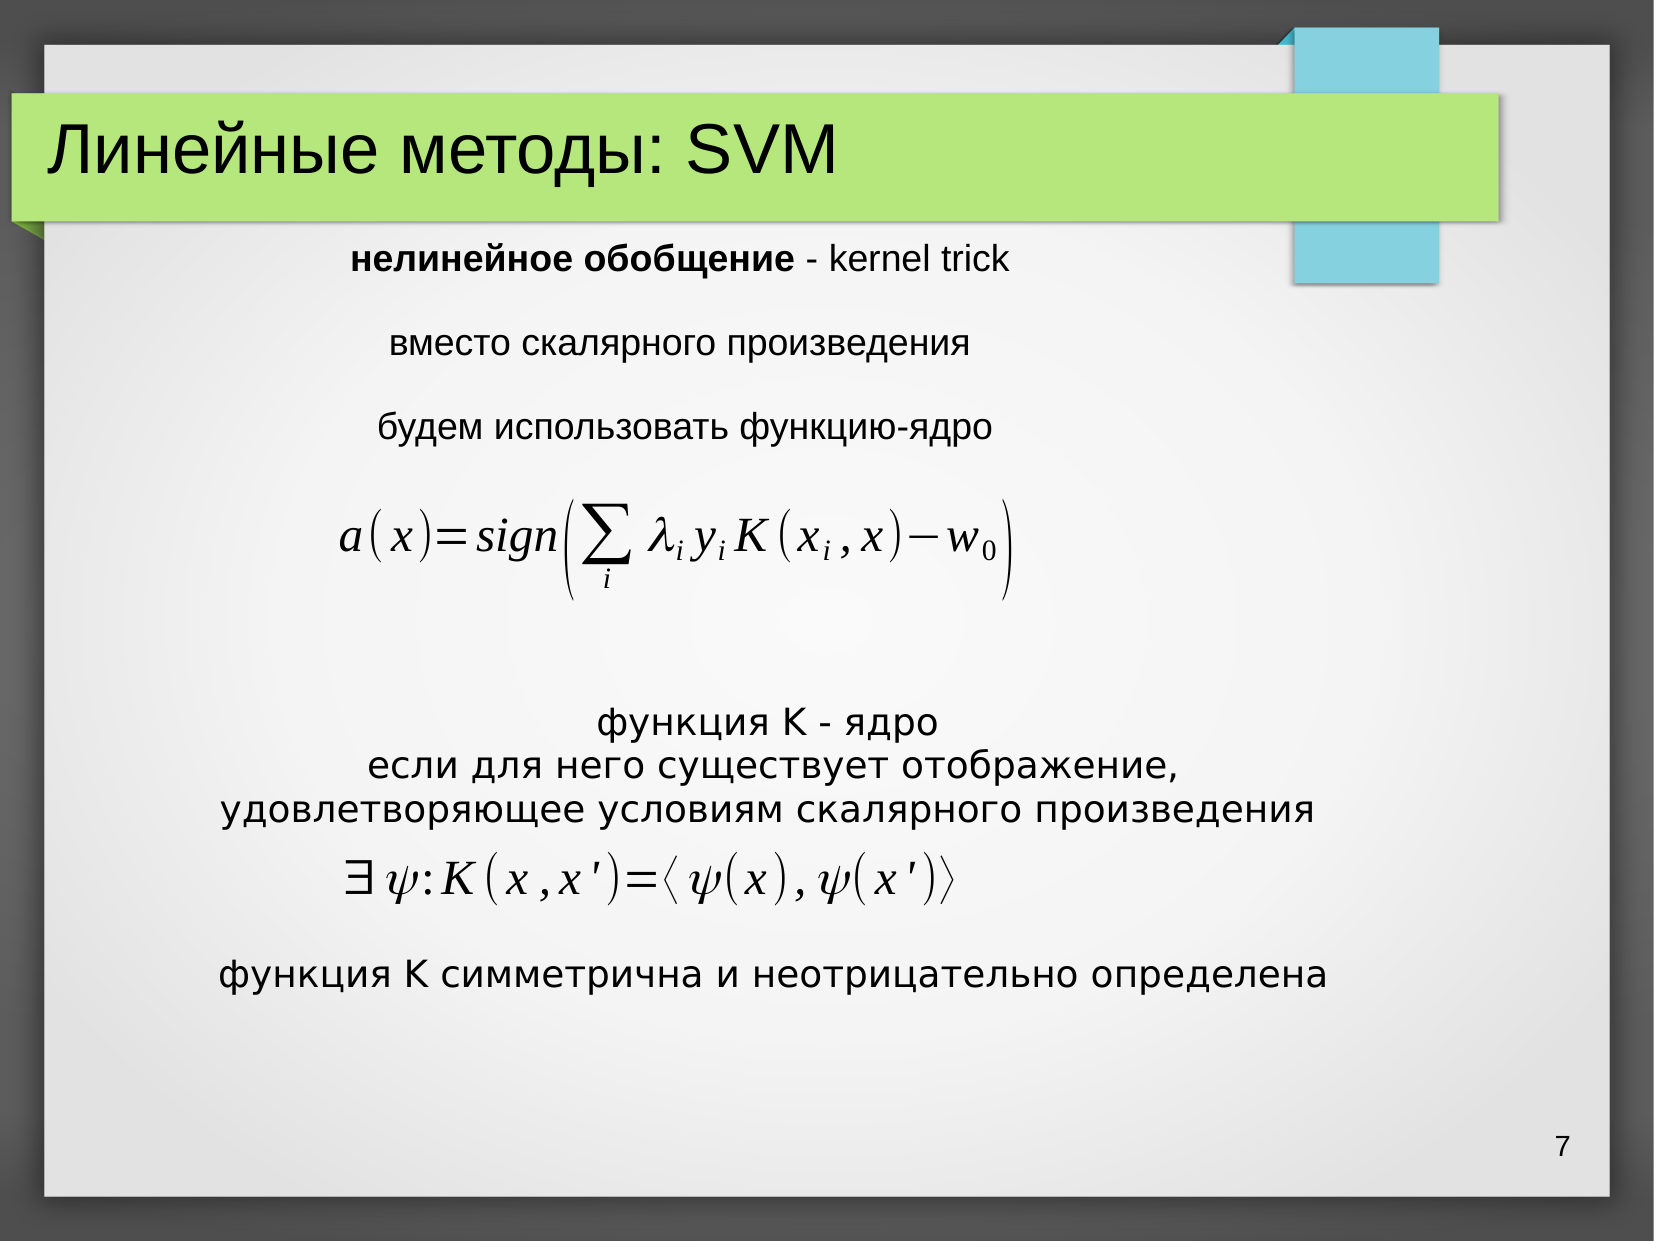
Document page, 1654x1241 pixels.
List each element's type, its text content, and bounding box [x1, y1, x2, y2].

text_box нелинейное обобщение - kernel trick вместо скалярного произведения будем использовать функцию-ядро [283, 237, 1087, 490]
chart [330, 496, 1021, 604]
chart [337, 850, 963, 911]
title Линейные методы: SVM [47, 109, 1501, 189]
text_box функция K - ядро если для него существует отображение, удовлетворяющее условиям скалярного произведения [153, 693, 1394, 839]
picture [0, 0, 1654, 1241]
text_box функция K симметрична и неотрицательно определена [153, 944, 1394, 1004]
